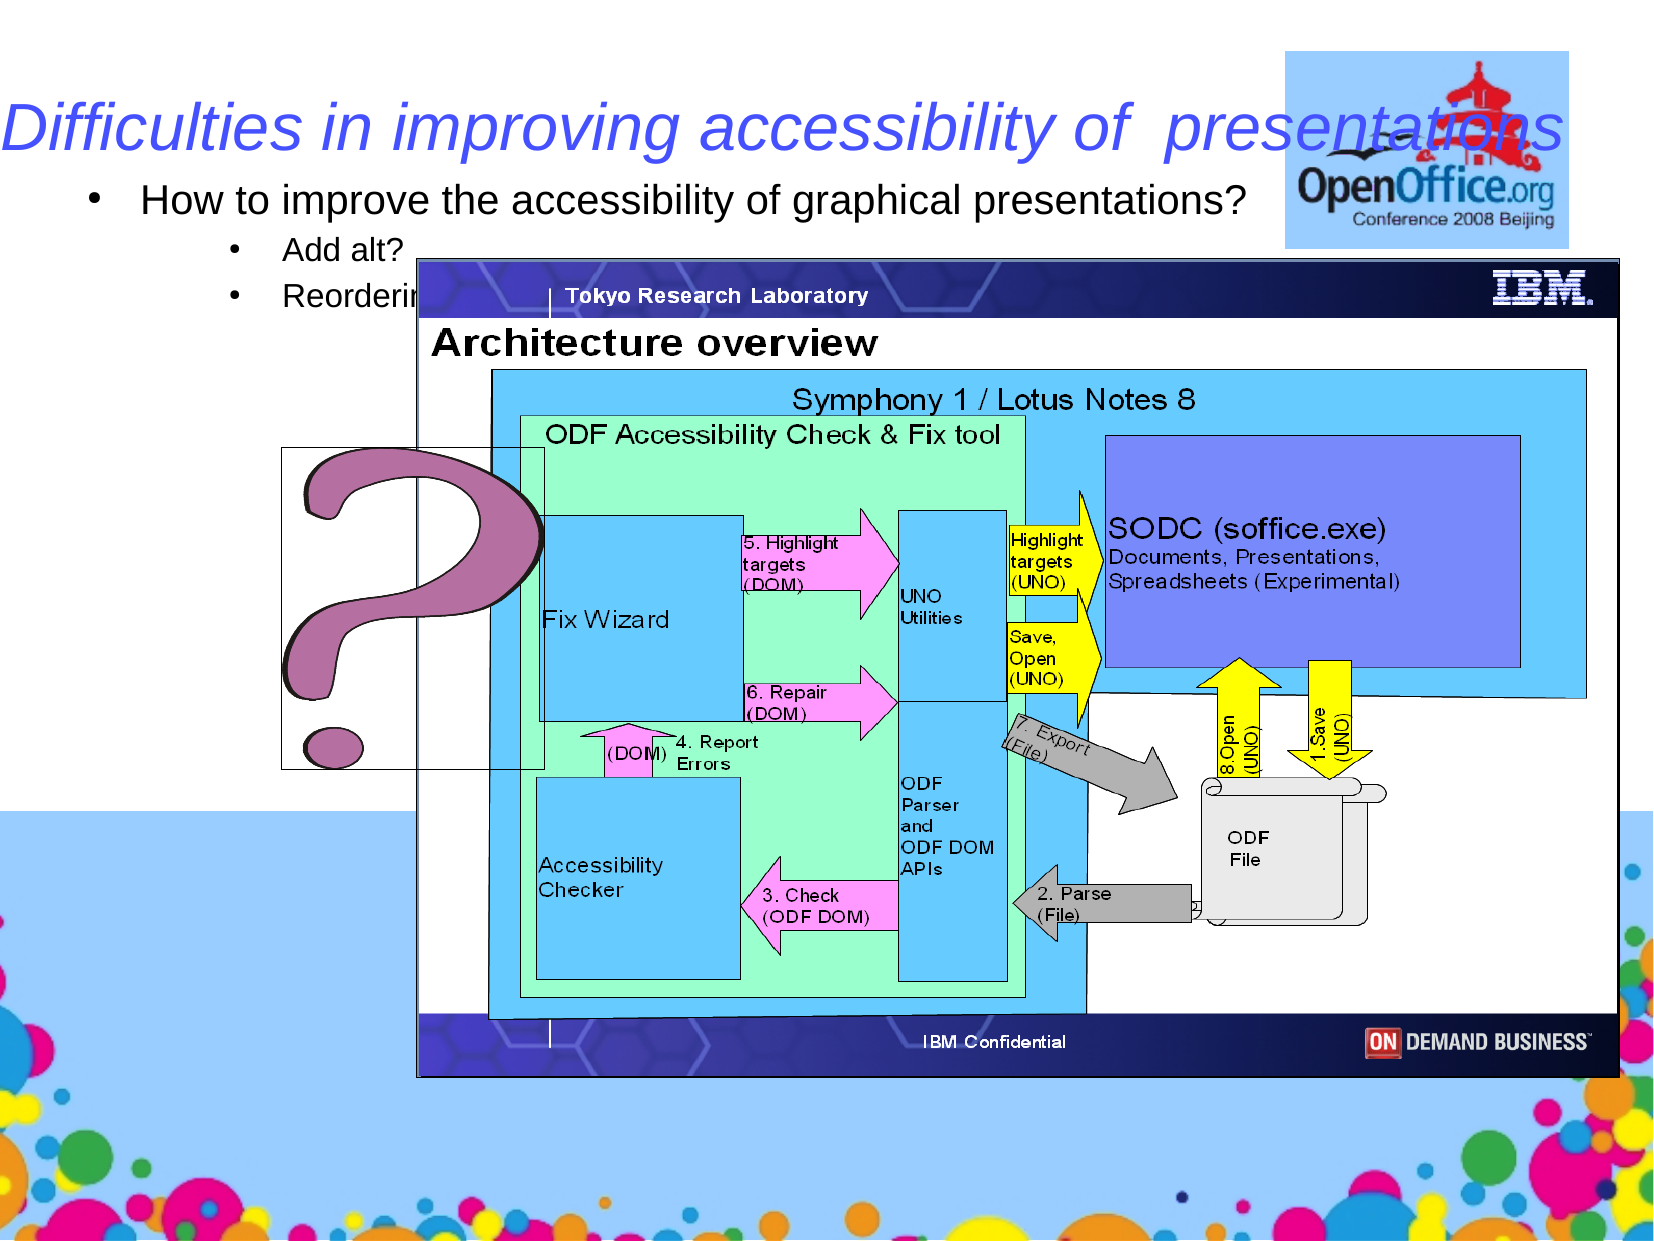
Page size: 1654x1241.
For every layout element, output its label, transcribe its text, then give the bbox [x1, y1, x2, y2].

title Difficulties in improving accessibility of presentations [0, 84, 1654, 263]
picture [1285, 51, 1569, 84]
list How to improve the accessibility of graphical presentations? Add alt? Reordering? [51, 174, 1570, 587]
picture [0, 258, 1654, 1241]
